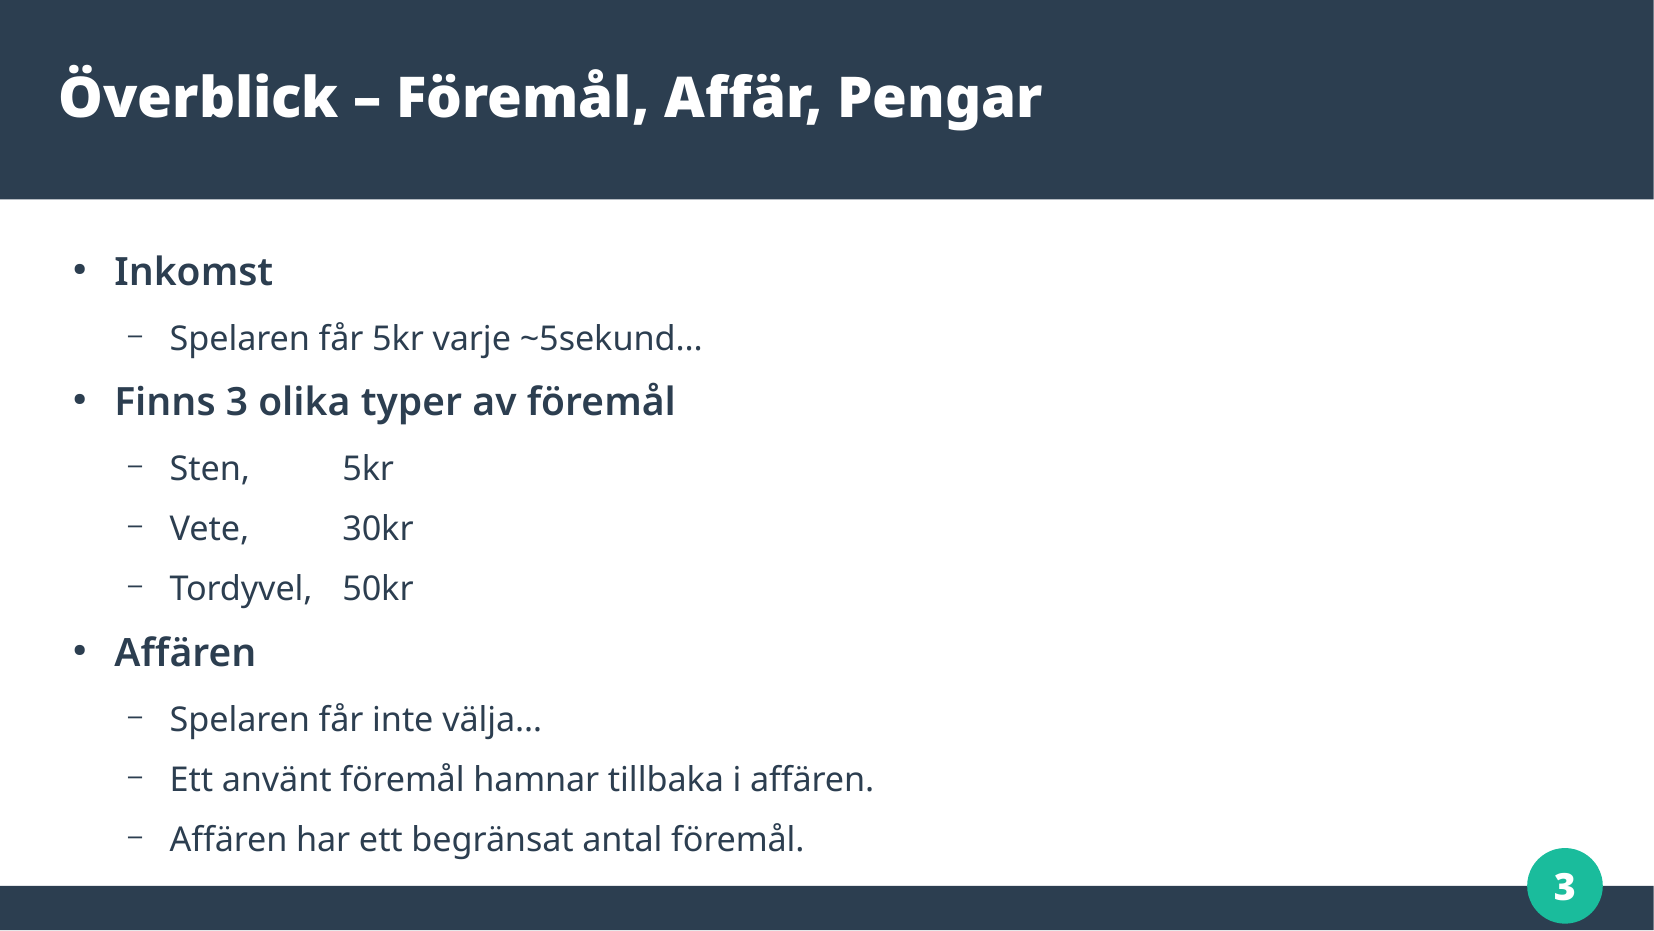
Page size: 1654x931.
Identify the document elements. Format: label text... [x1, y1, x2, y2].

title Överblick – Föremål, Affär, Pengar [59, 37, 1595, 156]
list Inkomst Spelaren får 5kr varje ~5sekund... Finns 3 olika typer av föremål Sten, 5kr Vete, 30kr Tordyvel, 50kr Affären Spelaren får inte välja… Ett använt föremål hamnar tillbaka i affären. Affären har ett begränsat antal föremål. [59, 243, 1595, 864]
